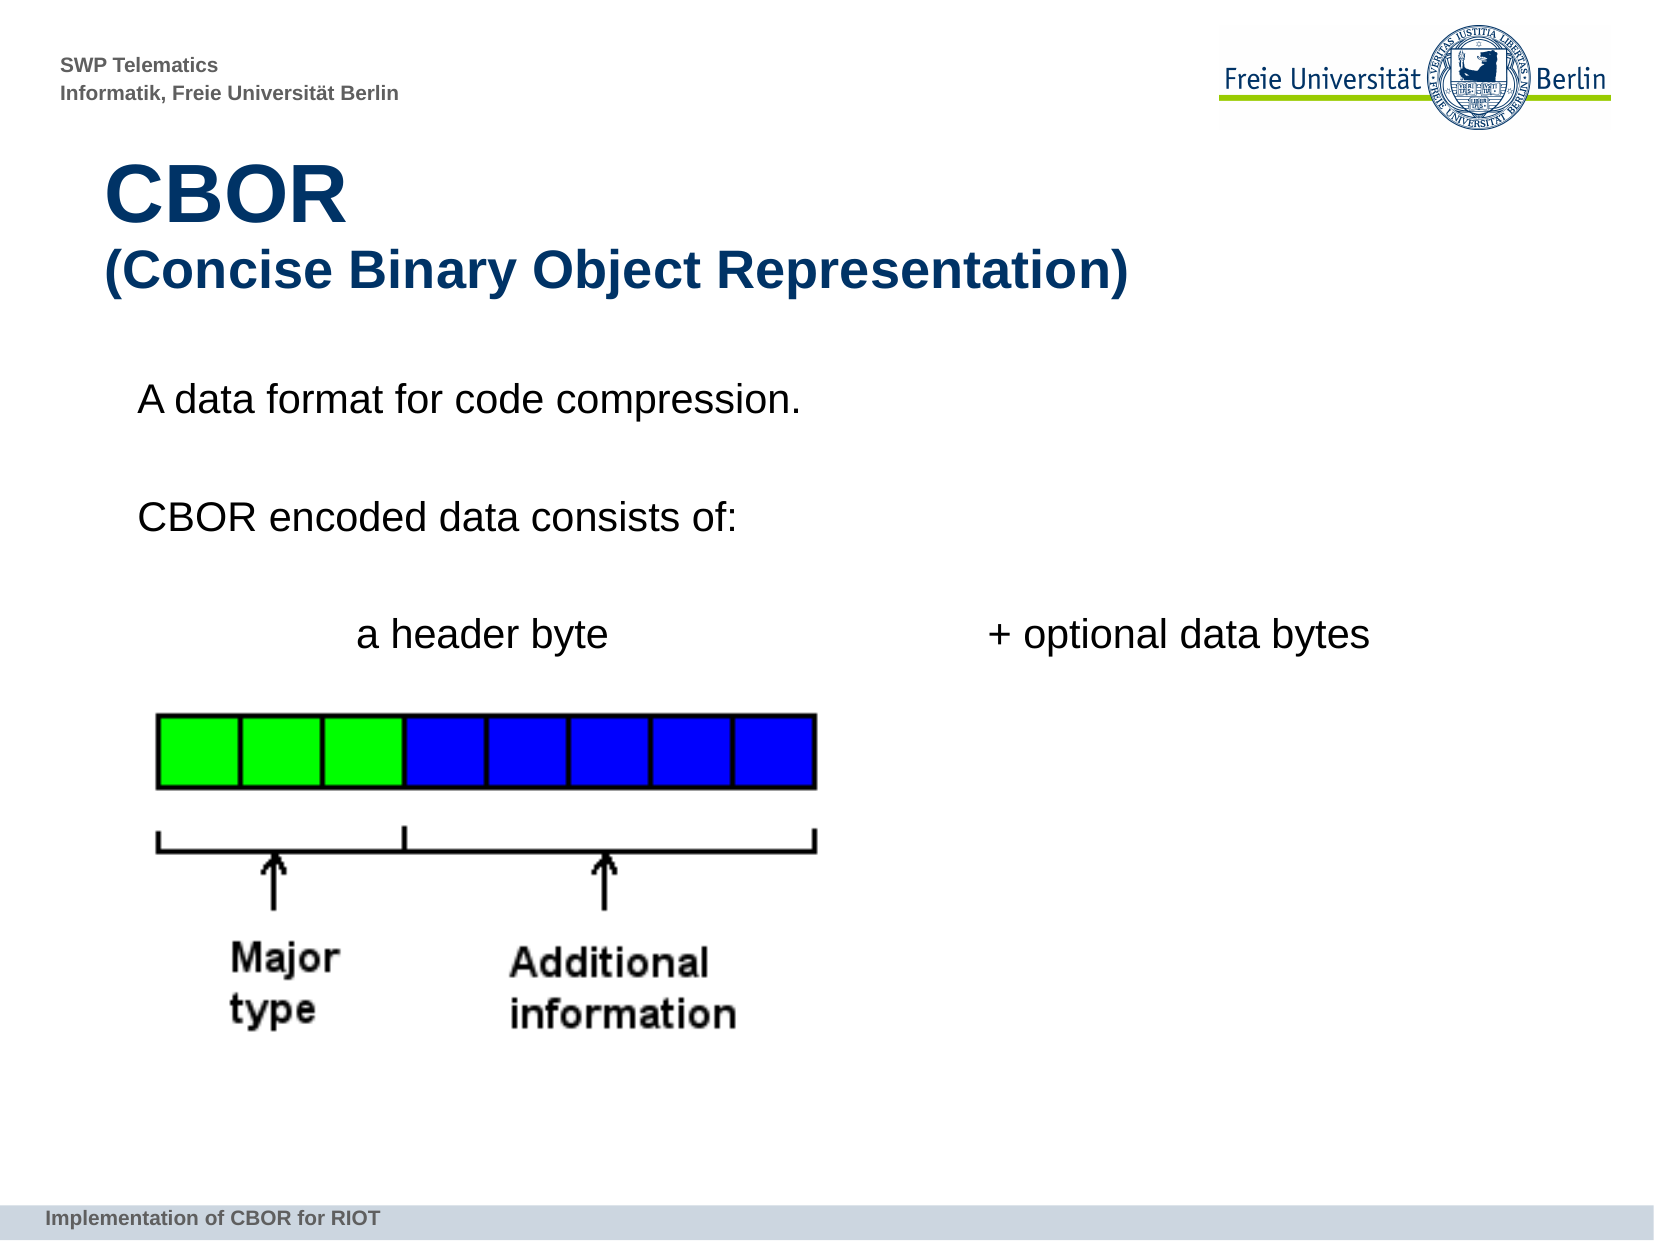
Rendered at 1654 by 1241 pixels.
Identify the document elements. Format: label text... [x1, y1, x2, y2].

picture [1219, 25, 1611, 130]
list A data format for code compression. CBOR encoded data consists of: a header byte + optional data bytes [45, 375, 1609, 1126]
picture [136, 668, 841, 1066]
title CBOR (Concise Binary Object Representation) [45, 147, 1609, 301]
